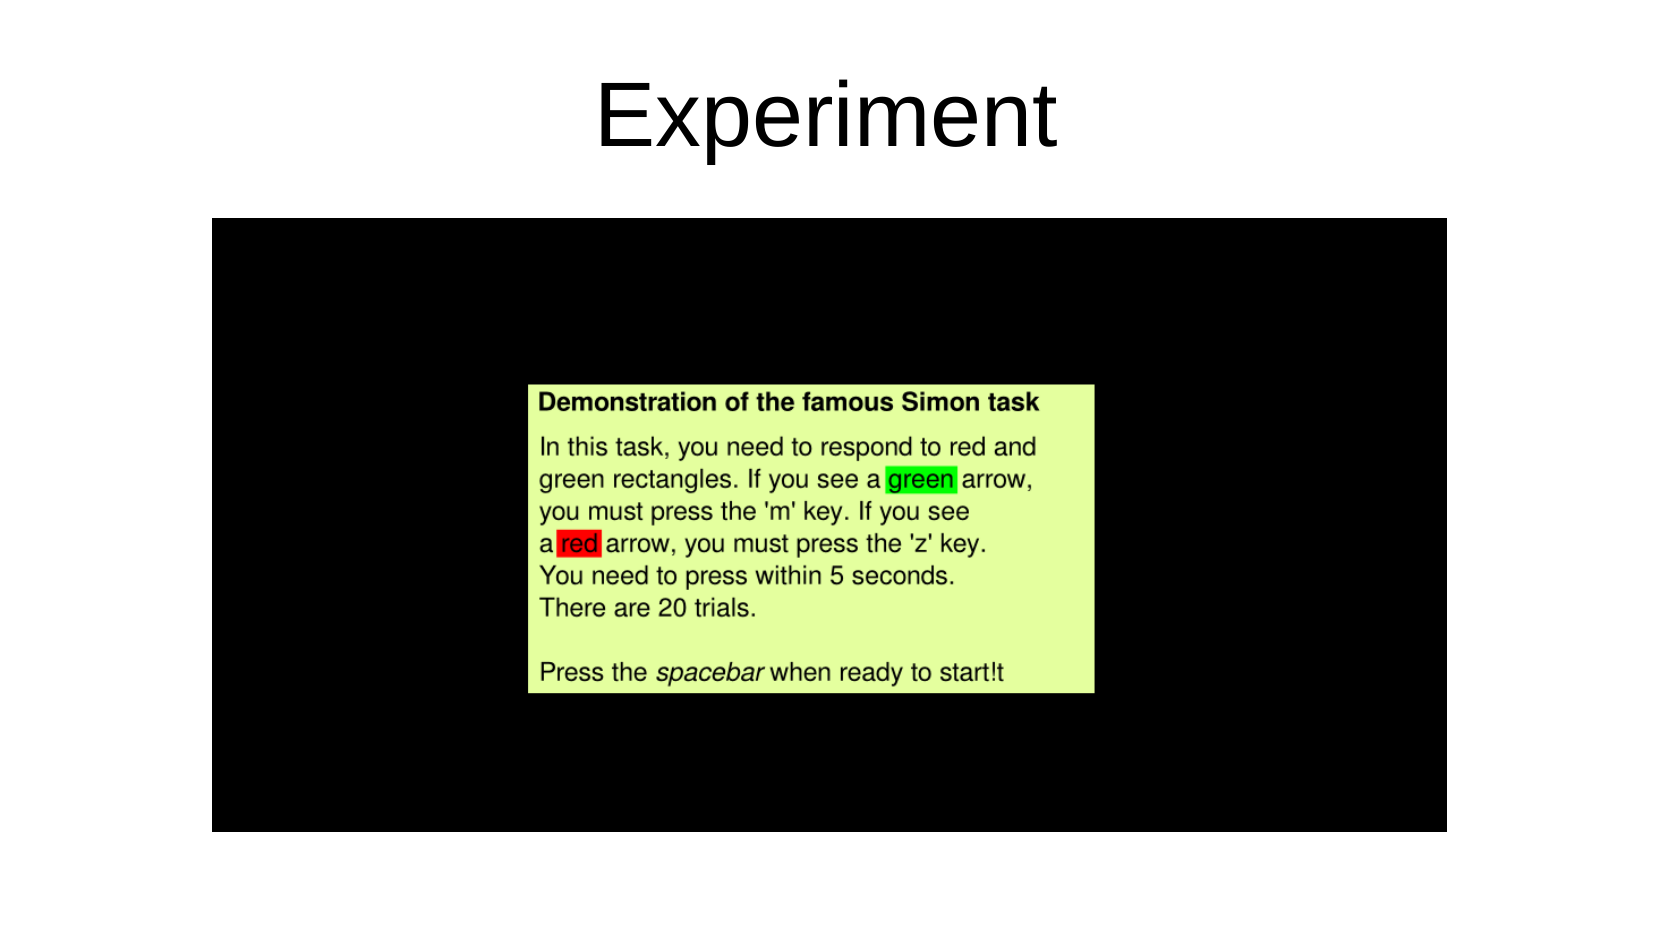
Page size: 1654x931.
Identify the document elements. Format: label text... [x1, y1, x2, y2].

picture [212, 218, 1447, 832]
title Experiment [82, 37, 1571, 193]
